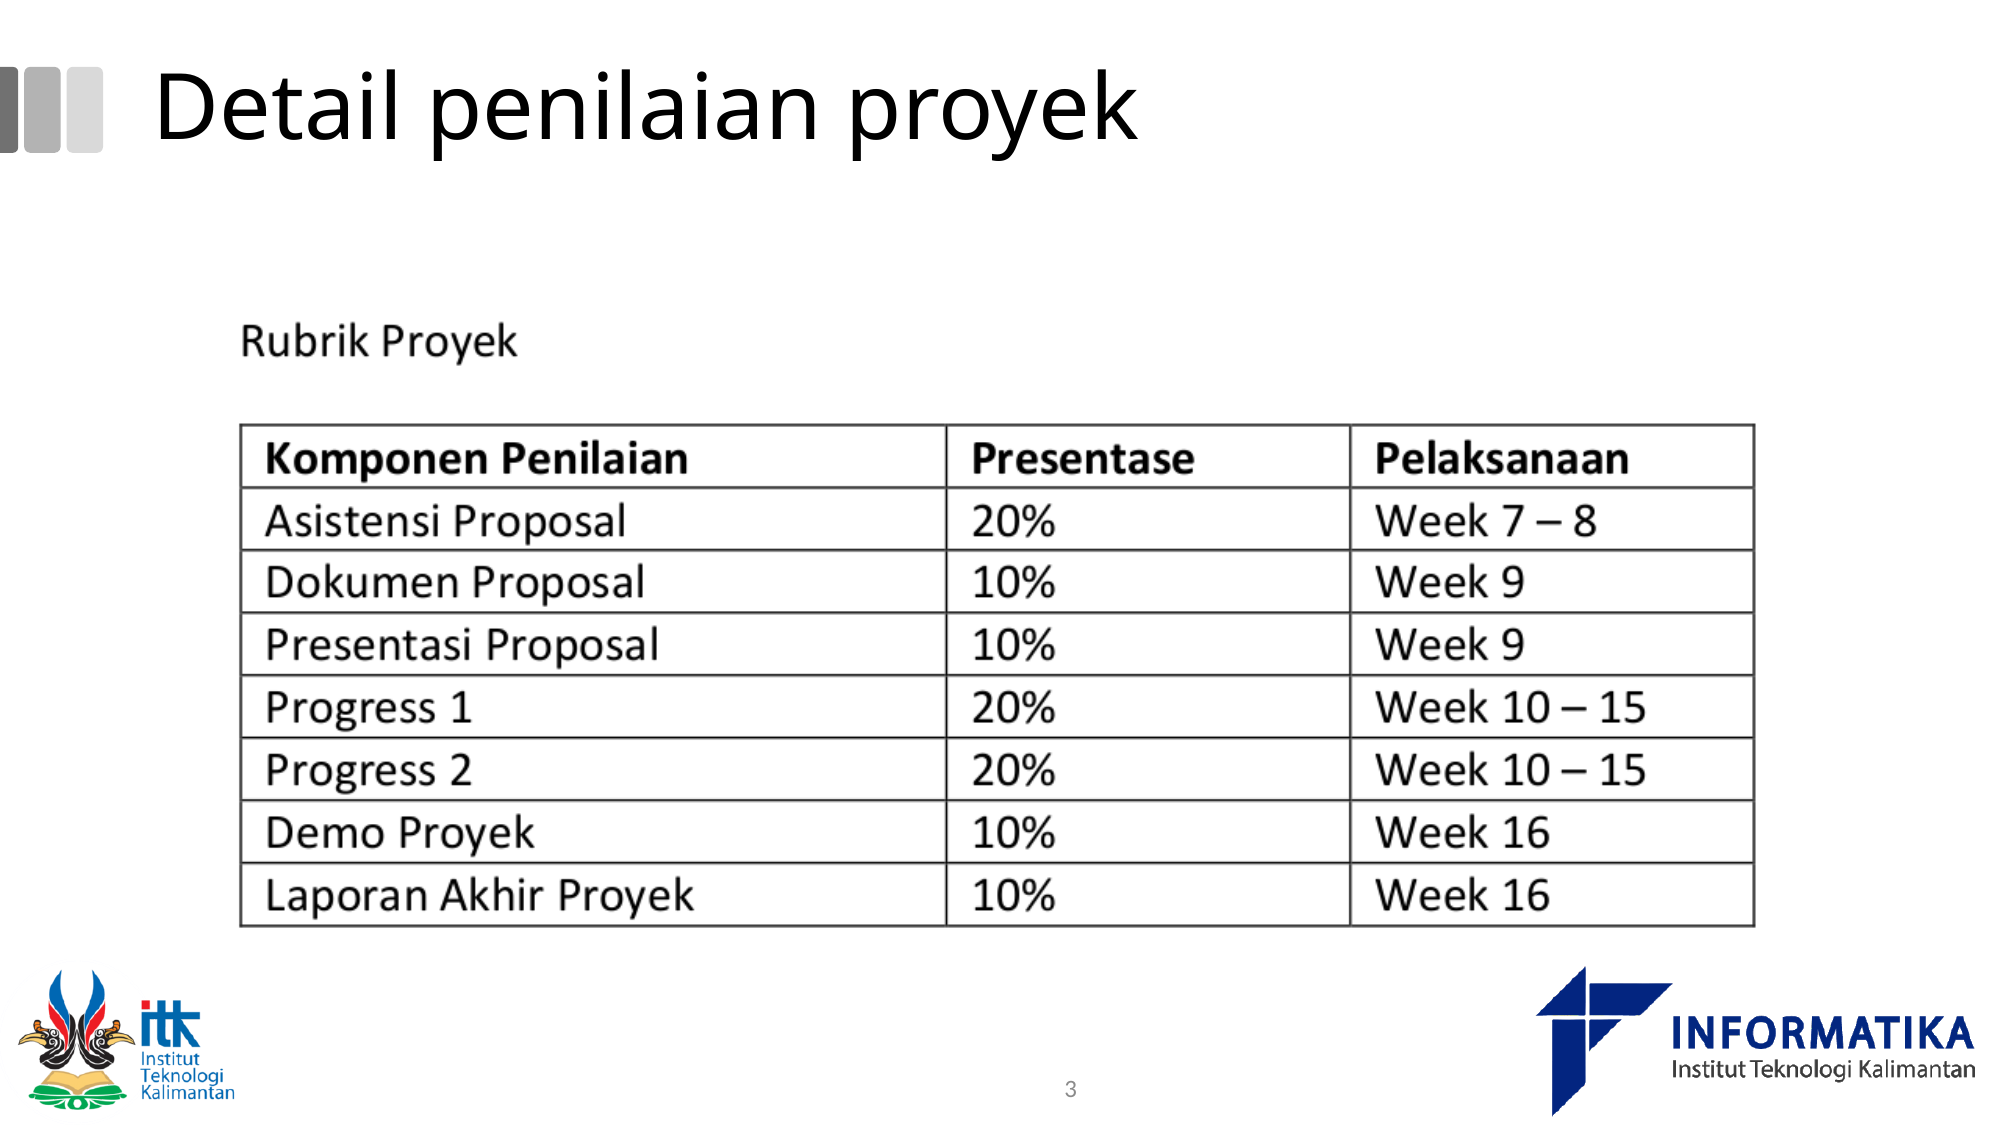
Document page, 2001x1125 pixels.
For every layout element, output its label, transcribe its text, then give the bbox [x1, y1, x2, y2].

picture [1534, 965, 1976, 1118]
title Detail penilaian proyek [137, 1, 1863, 219]
picture [0, 297, 1773, 1125]
